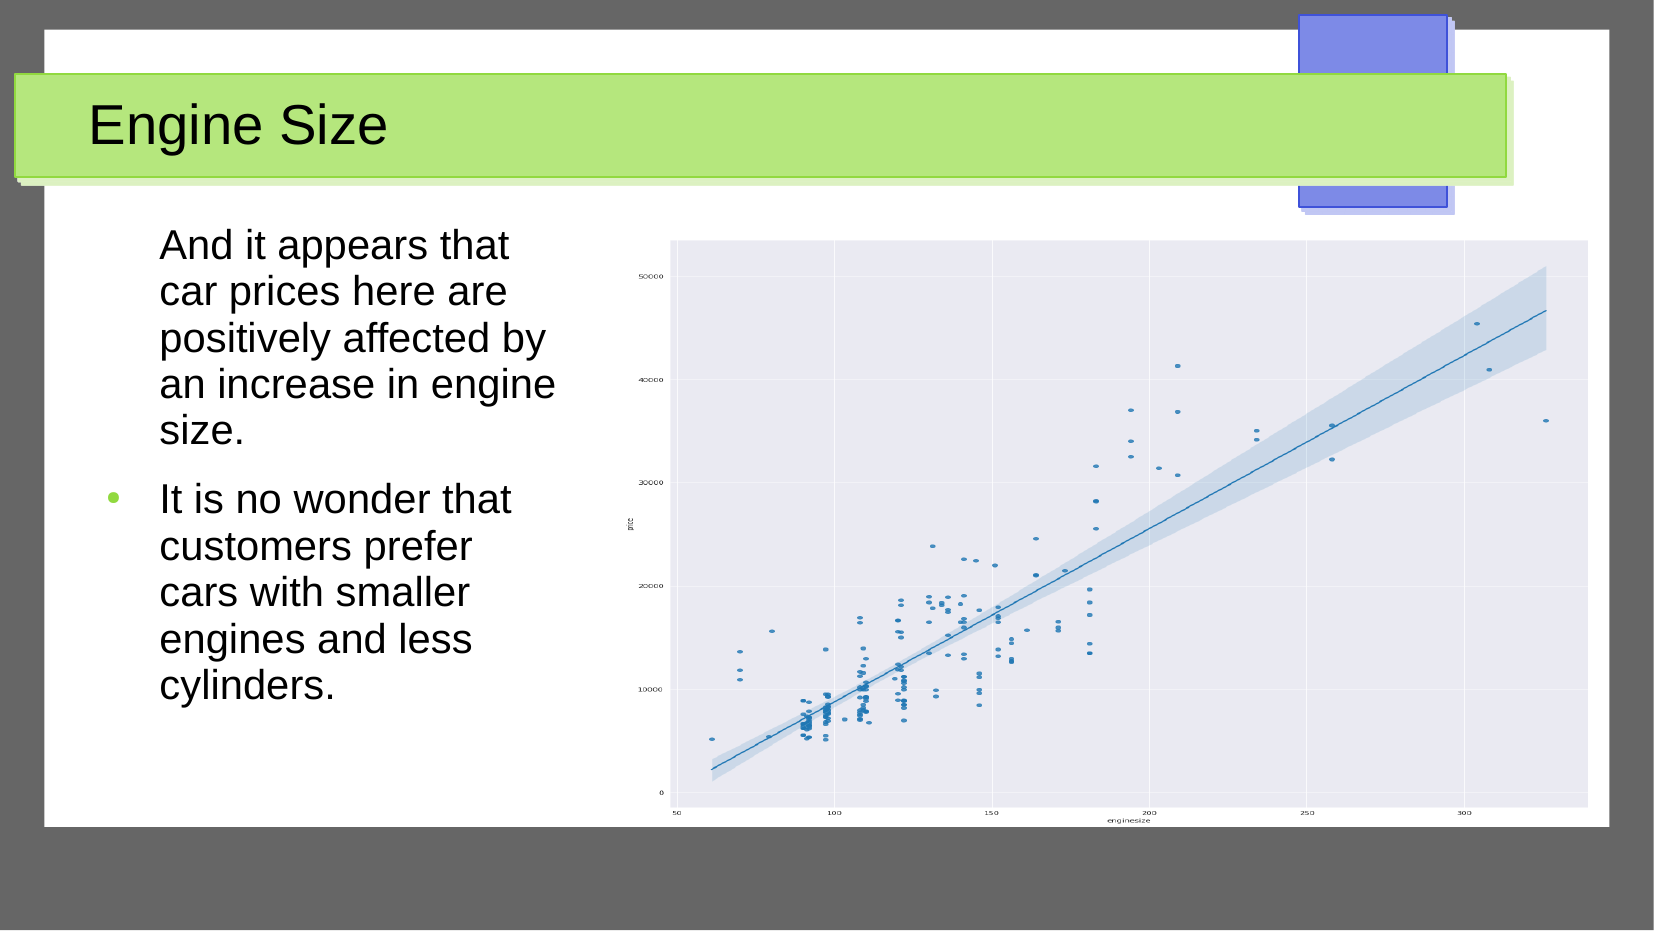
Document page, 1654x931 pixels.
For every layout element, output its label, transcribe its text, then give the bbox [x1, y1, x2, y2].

title Engine Size [88, 73, 1506, 178]
picture [620, 236, 1593, 827]
list And it appears that car prices here are positively affected by an increase in engine size. It is no wonder that customers prefer cars with smaller engines and less cylinders. [88, 221, 562, 813]
